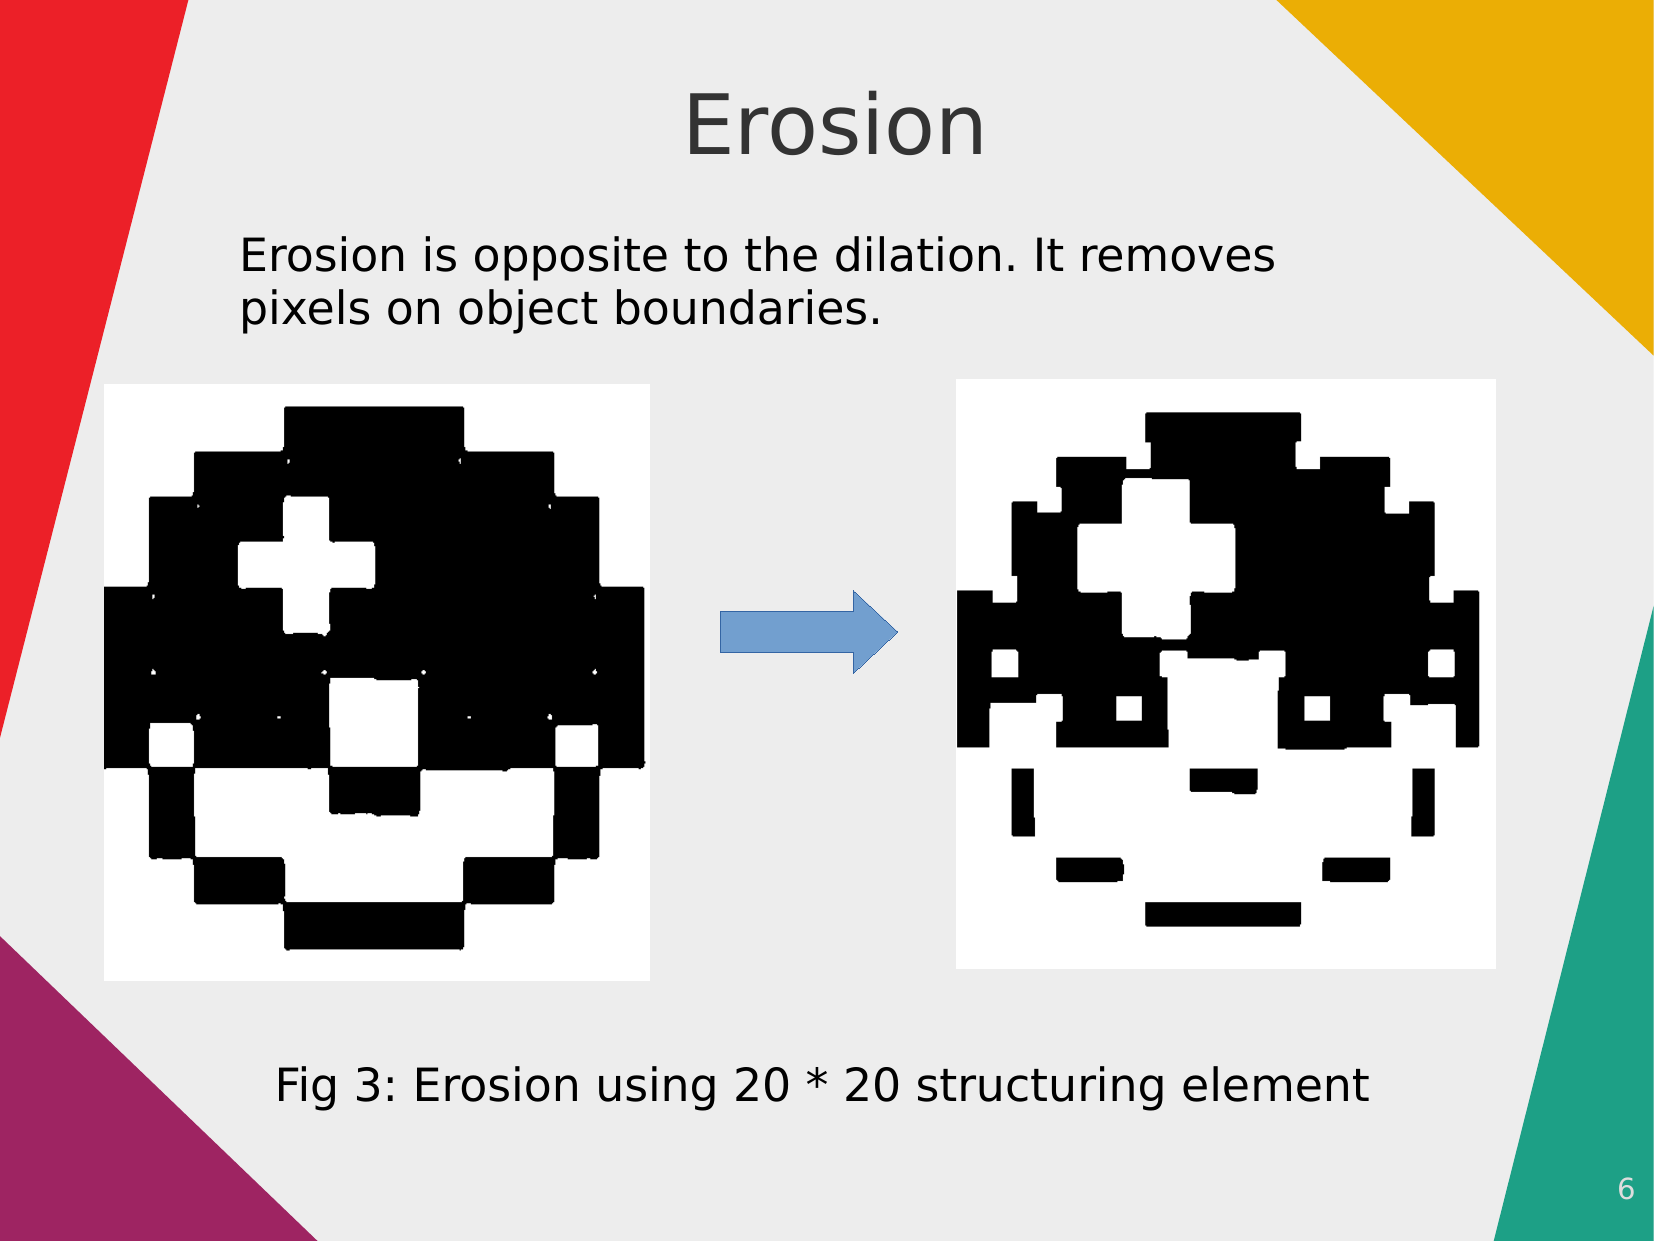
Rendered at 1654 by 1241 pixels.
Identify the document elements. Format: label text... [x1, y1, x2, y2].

text_box Erosion is opposite to the dilation. It removes pixels on object boundaries. [224, 221, 1406, 343]
picture [956, 379, 1496, 969]
picture [104, 384, 650, 981]
title Erosion [123, 27, 1548, 225]
text_box Fig 3: Erosion using 20 * 20 structuring element [259, 1051, 1453, 1173]
text_box [720, 590, 898, 674]
